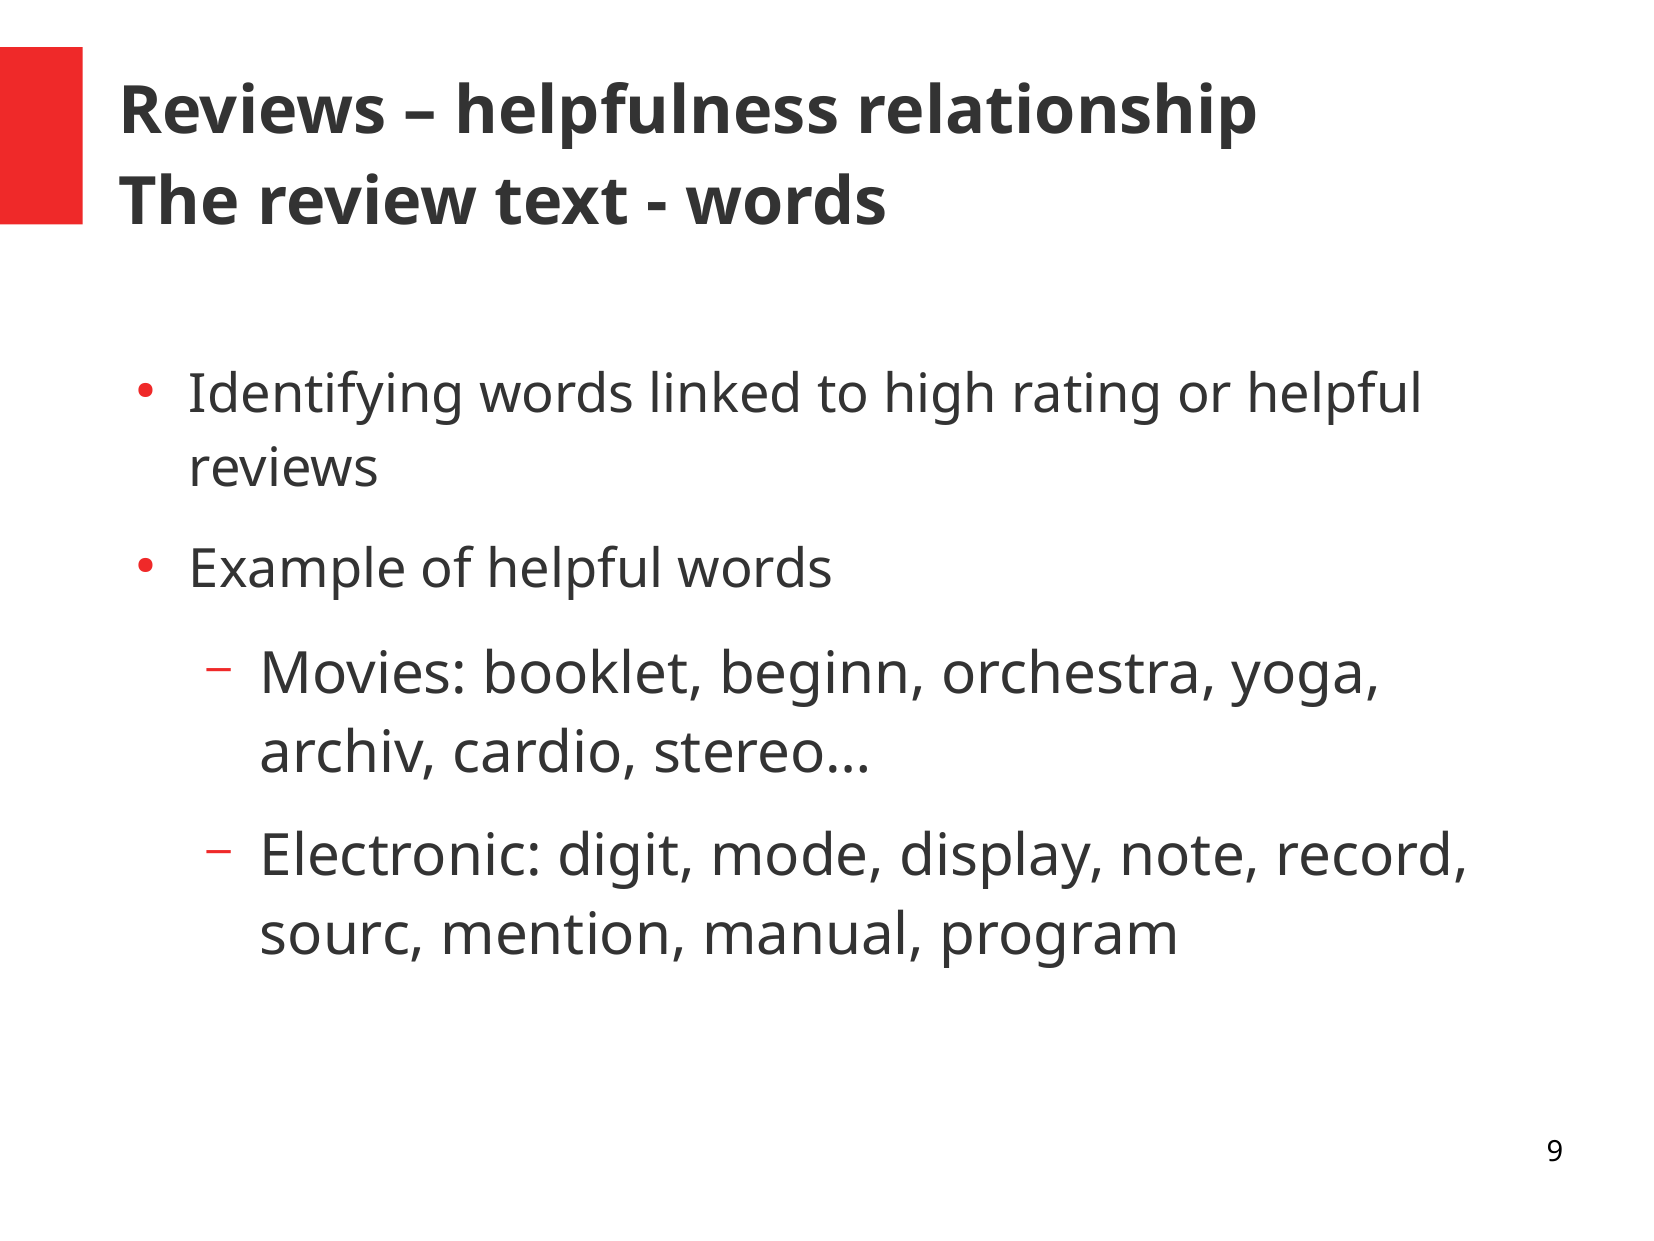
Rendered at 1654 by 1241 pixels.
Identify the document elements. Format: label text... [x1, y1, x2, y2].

title Reviews – helpfulness relationship The review text - words [118, 49, 1571, 257]
list Identifying words linked to high rating or helpful reviews Example of helpful words Movies: booklet, beginn, orchestra, yoga, archiv, cardio, stereo… Electronic: digit, mode, display, note, record, sourc, mention, manual, program [118, 354, 1536, 1074]
